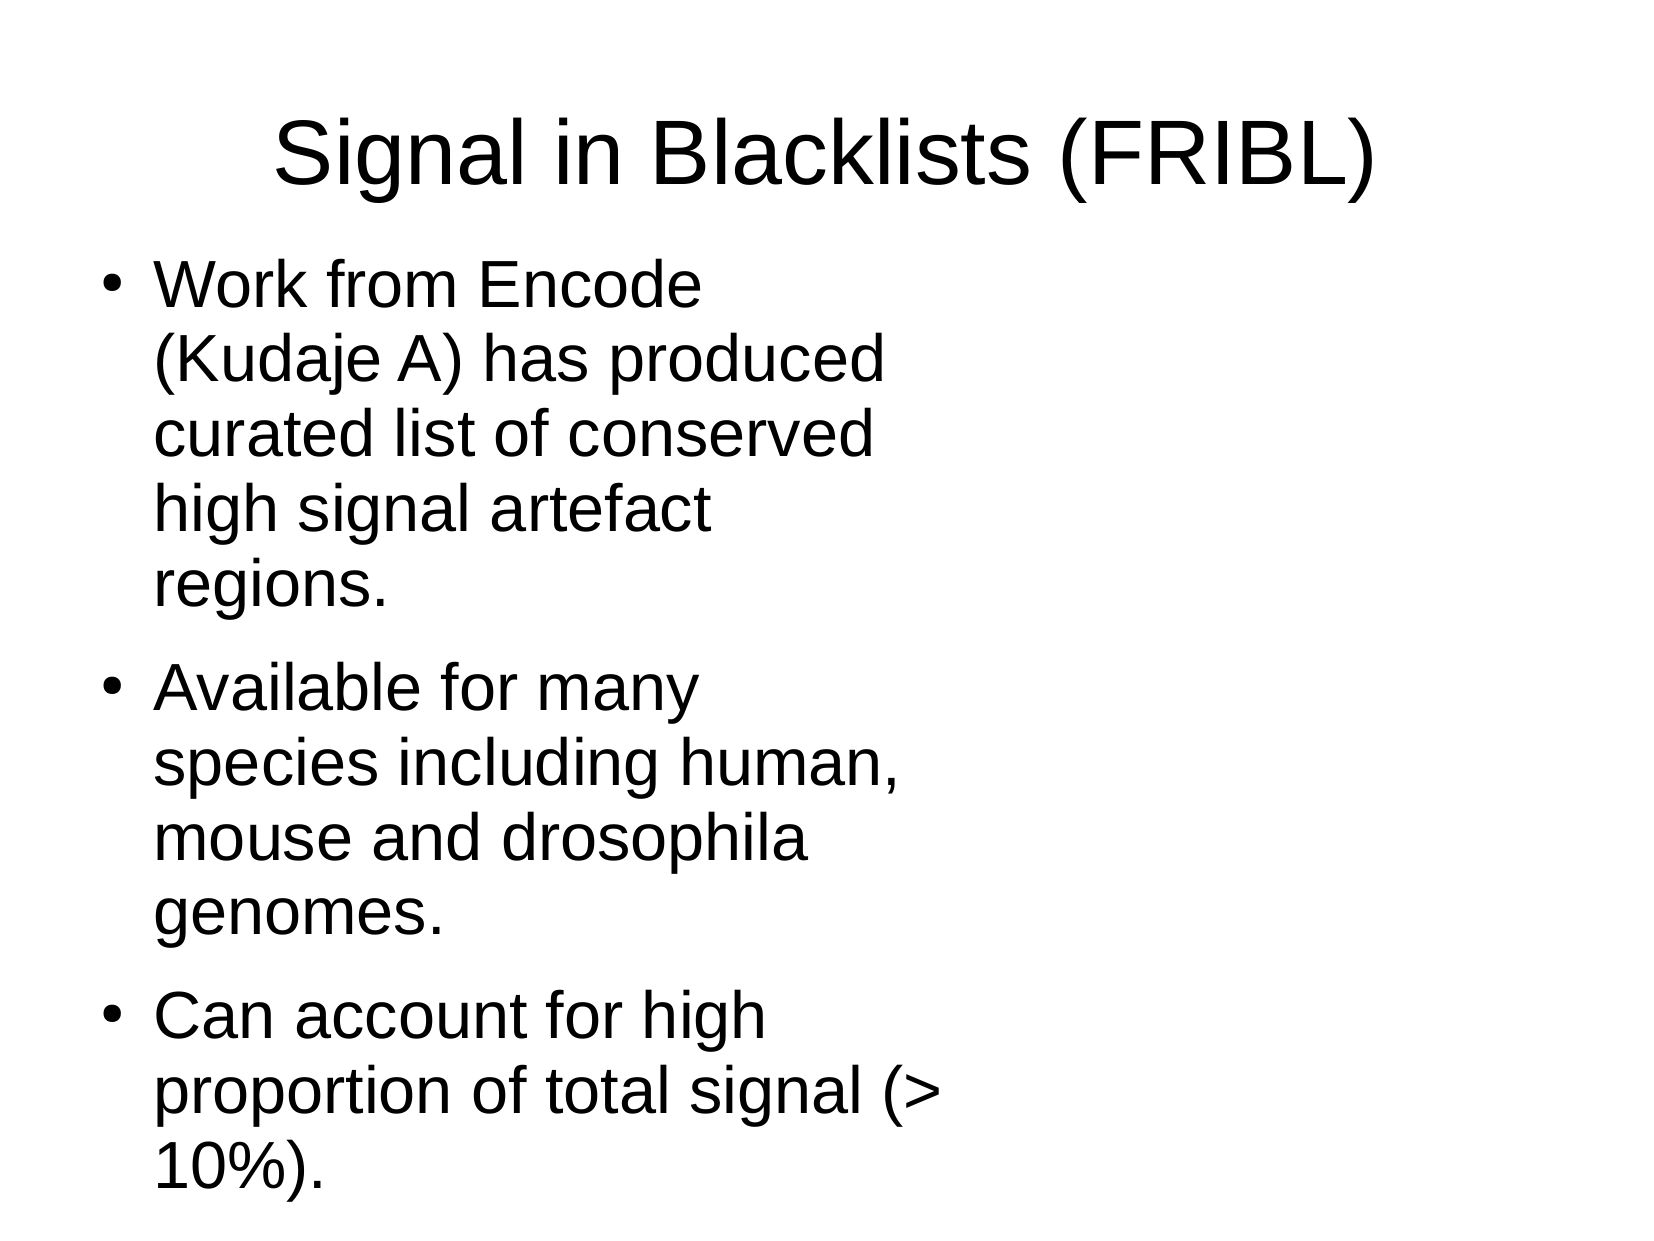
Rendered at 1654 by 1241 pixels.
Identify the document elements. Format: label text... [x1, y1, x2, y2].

title Signal in Blacklists (FRIBL) [82, 49, 1571, 257]
list Work from Encode (Kudaje A) has produced curated list of conserved high signal artefact regions. Available for many species including human, mouse and drosophila genomes. Can account for high proportion of total signal (> 10%). [82, 246, 946, 1241]
